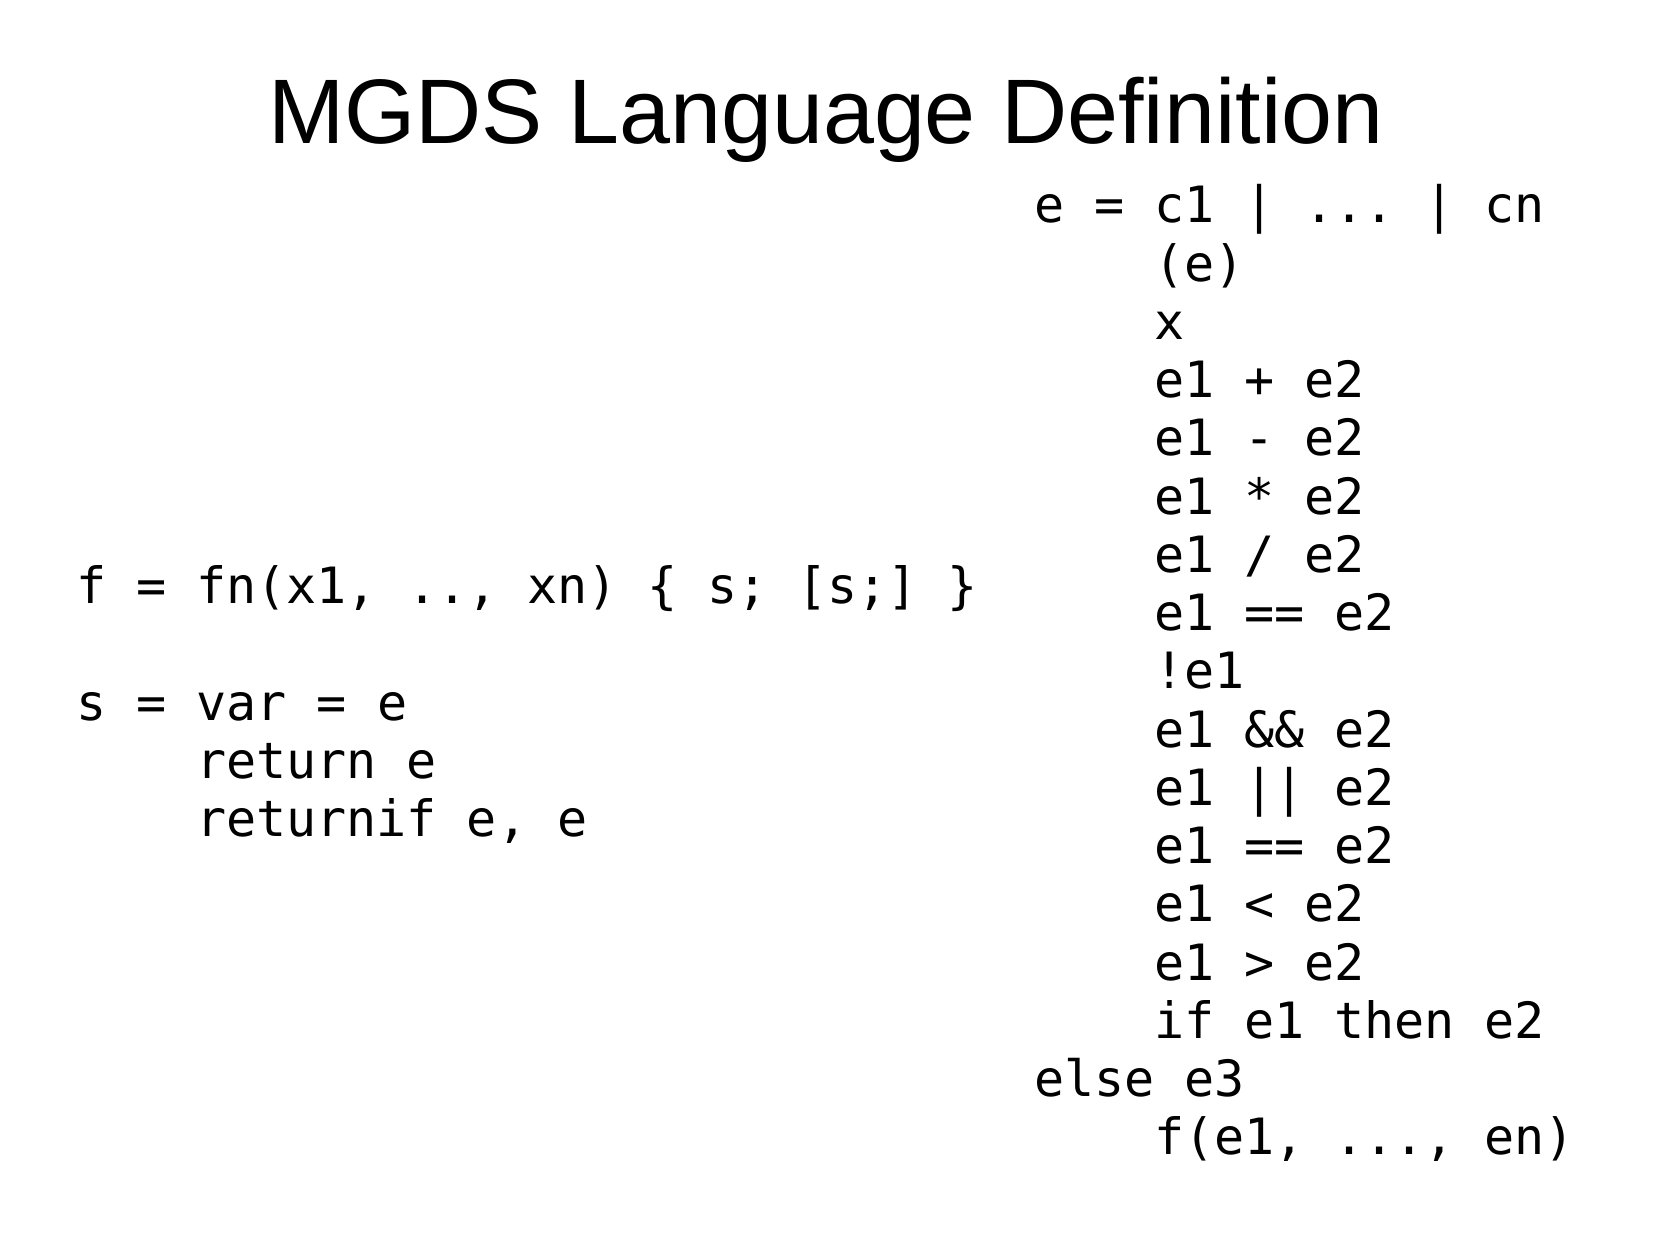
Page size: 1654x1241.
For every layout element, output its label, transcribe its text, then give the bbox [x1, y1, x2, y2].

title MGDS Language Definition [986, 8, 1571, 216]
subtitle f = fn(x1, .., xn) { s; [s;] } s = var = e return e returnif e, e [76, 0, 986, 1241]
text_box e = c1 | ... | cn (e) x e1 + e2 e1 - e2 e1 * e2 e1 / e2 e1 == e2 !e1 e1 && e2 e1 || e2 e1 == e2 e1 < e2 e1 > e2 if e1 then e2 else e3 f(e1, ..., en) [1020, 169, 1636, 1174]
